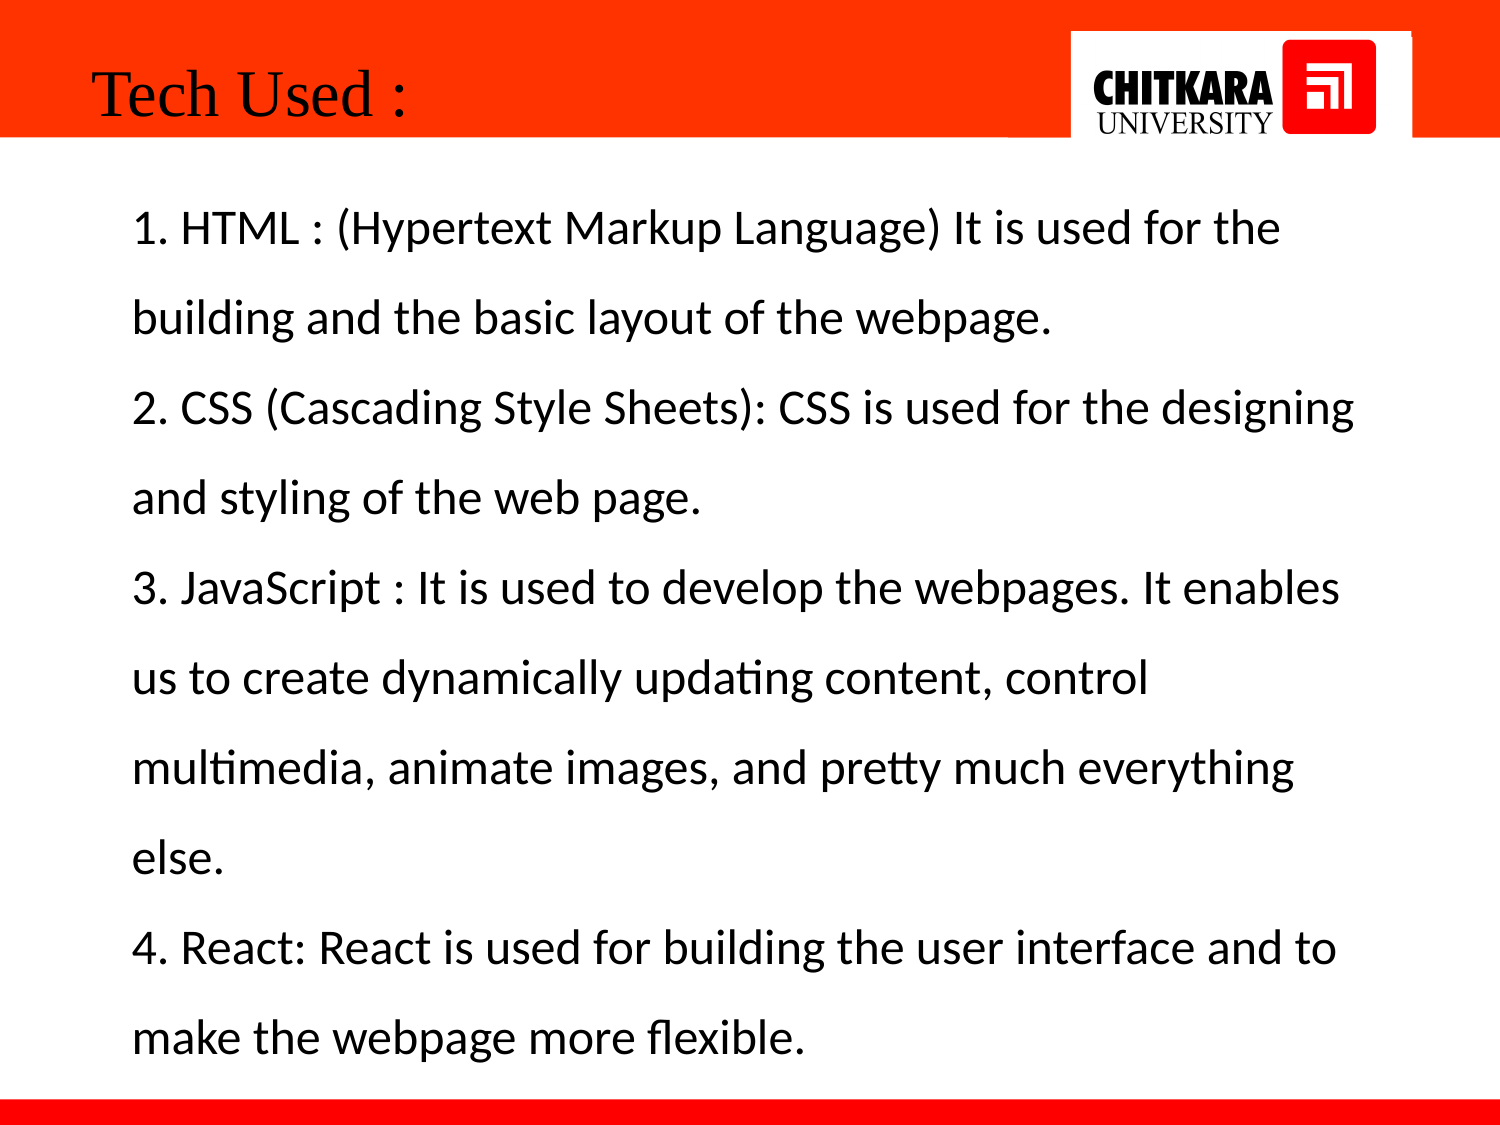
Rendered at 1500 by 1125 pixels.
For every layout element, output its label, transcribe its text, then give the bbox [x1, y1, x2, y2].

picture [1074, 37, 1391, 138]
text_box Tech Used : [76, 42, 963, 138]
text_box 1. HTML : (Hypertext Markup Language) It is used for the building and the basic layout of the webpage. 2. CSS (Cascading Style Sheets): CSS is used for the designing and styling of the web page. 3. JavaScript : It is used to develop the webpages. It enables us to create dynamically updating content, control multimedia, animate images, and pretty much everything else. 4. React: React is used for building the user interface and to make the webpage more flexible. [116, 157, 1381, 1072]
